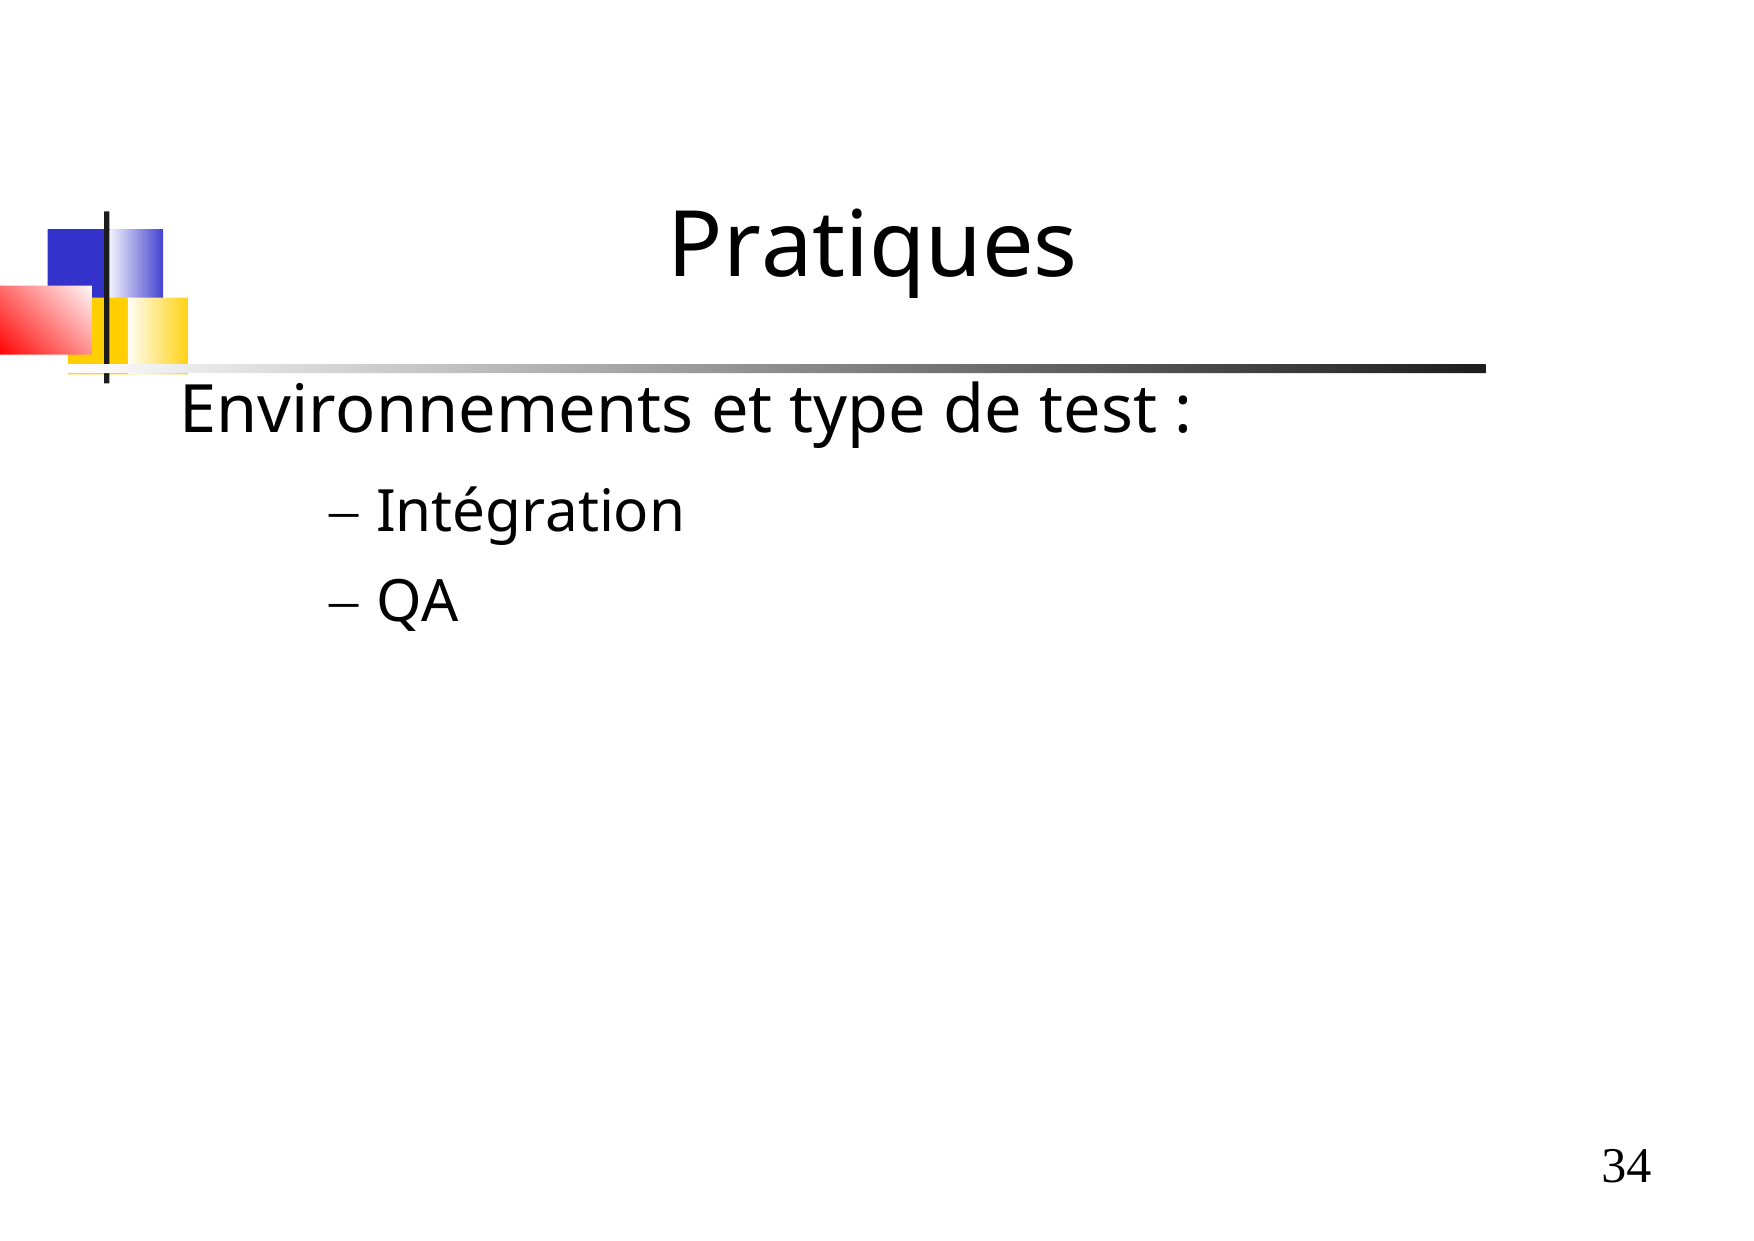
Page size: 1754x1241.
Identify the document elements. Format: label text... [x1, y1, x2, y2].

list Environnements et type de test : Intégration QA [179, 371, 1567, 1091]
title Pratiques [179, 139, 1567, 351]
